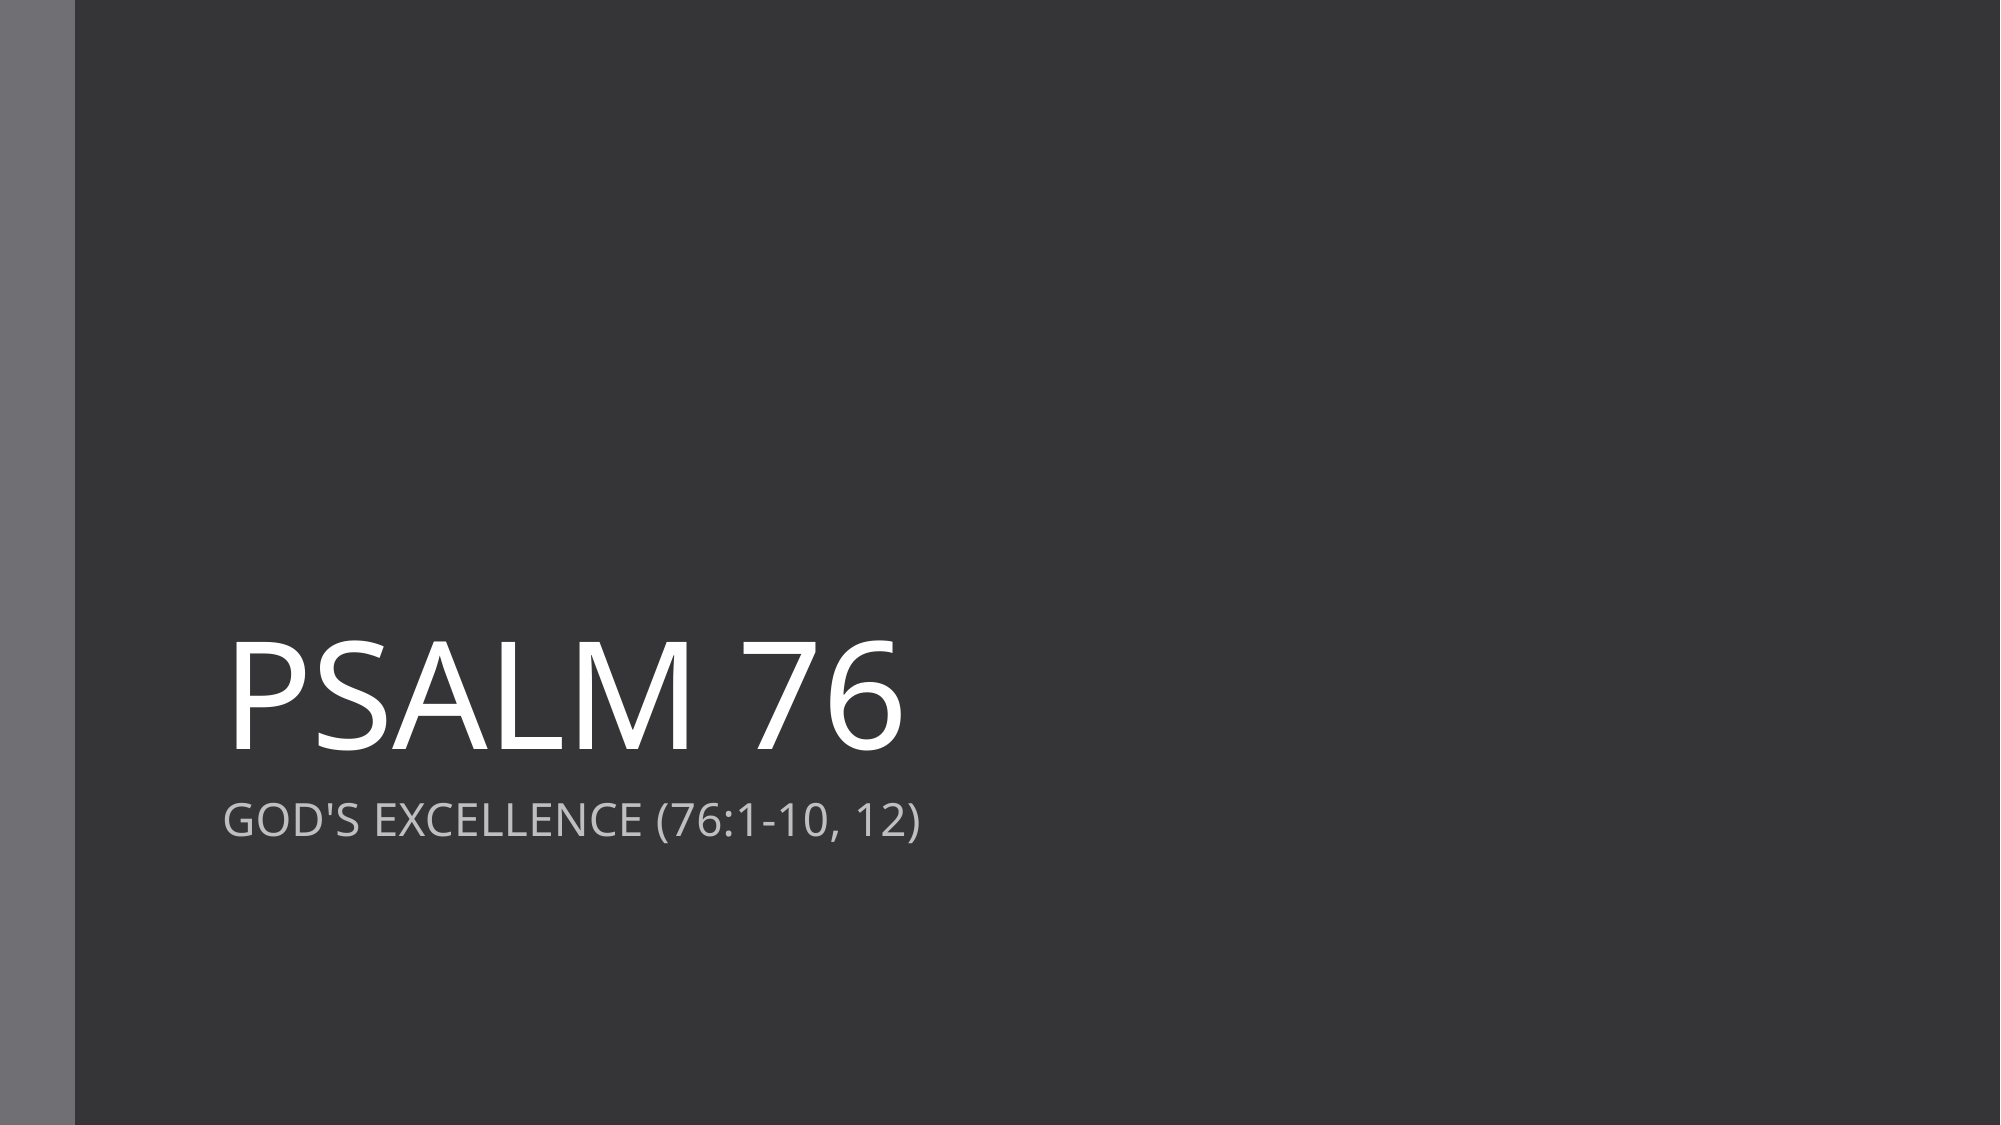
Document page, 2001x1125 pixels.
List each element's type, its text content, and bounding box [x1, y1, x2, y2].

title PSALM 76 [206, 124, 1752, 787]
subtitle GOD'S EXCELLENCE (76:1-10, 12) [206, 787, 1752, 1066]
